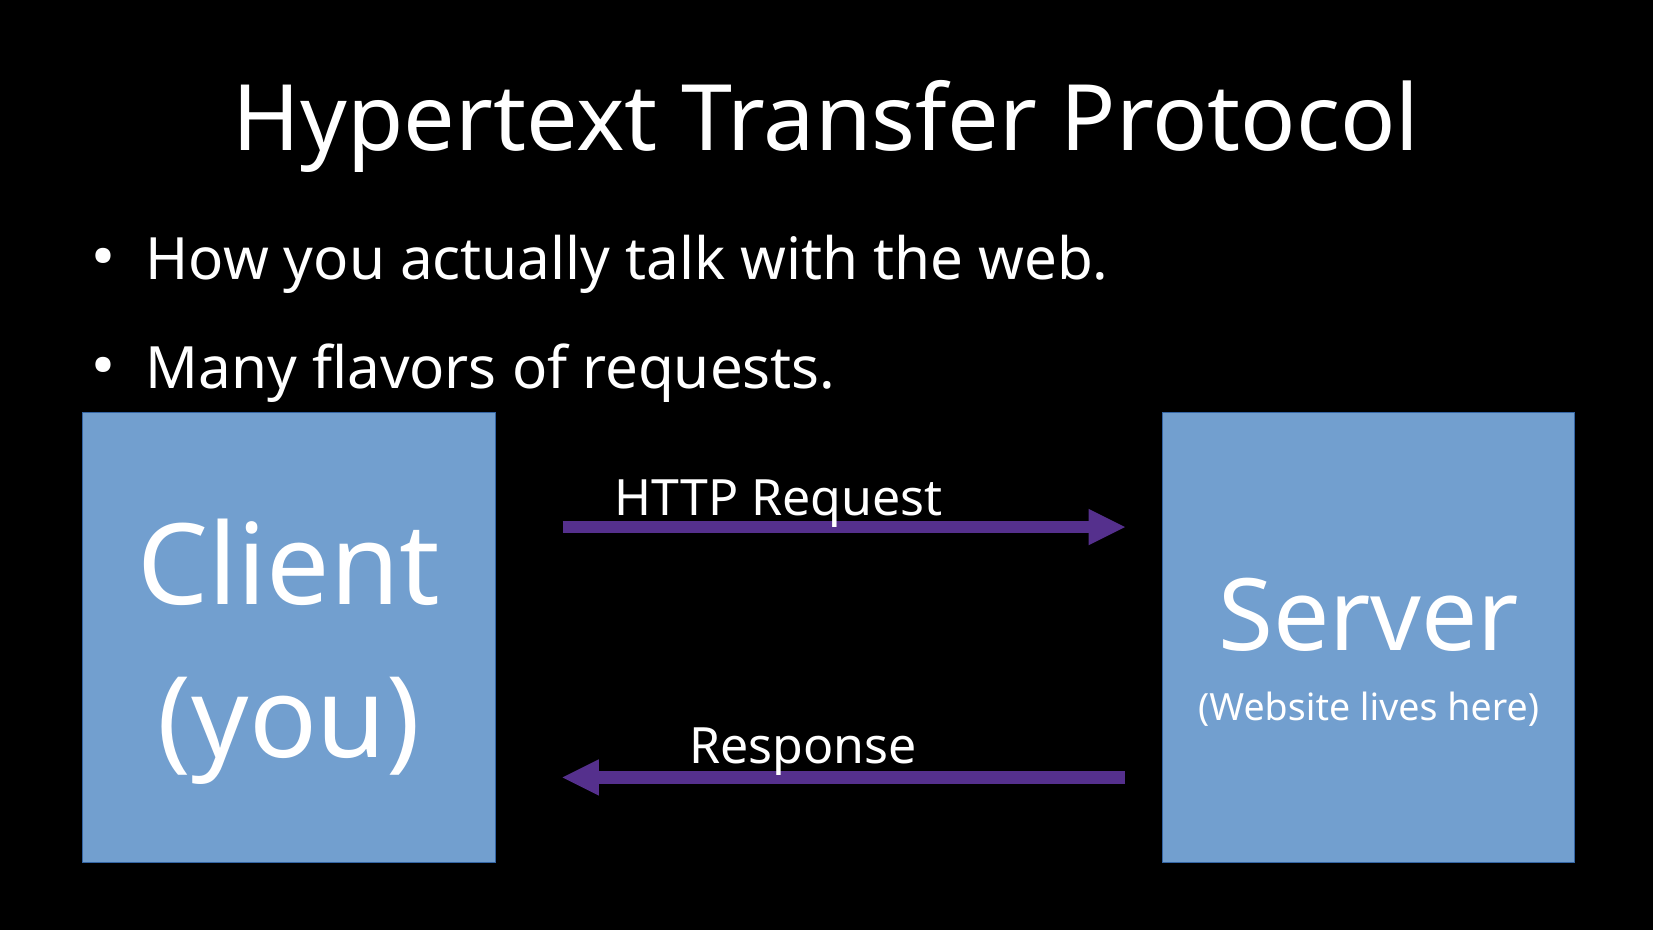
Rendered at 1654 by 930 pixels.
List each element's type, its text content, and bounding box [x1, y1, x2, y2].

title Hypertext Transfer Protocol [82, 37, 1571, 193]
list How you actually talk with the web. Many flavors of requests. [75, 217, 1608, 526]
text_box HTTP Request [600, 454, 1061, 570]
text_box Response [675, 702, 976, 818]
text_box Client (you) [82, 412, 496, 863]
text_box Server (Website lives here) [1162, 412, 1575, 863]
